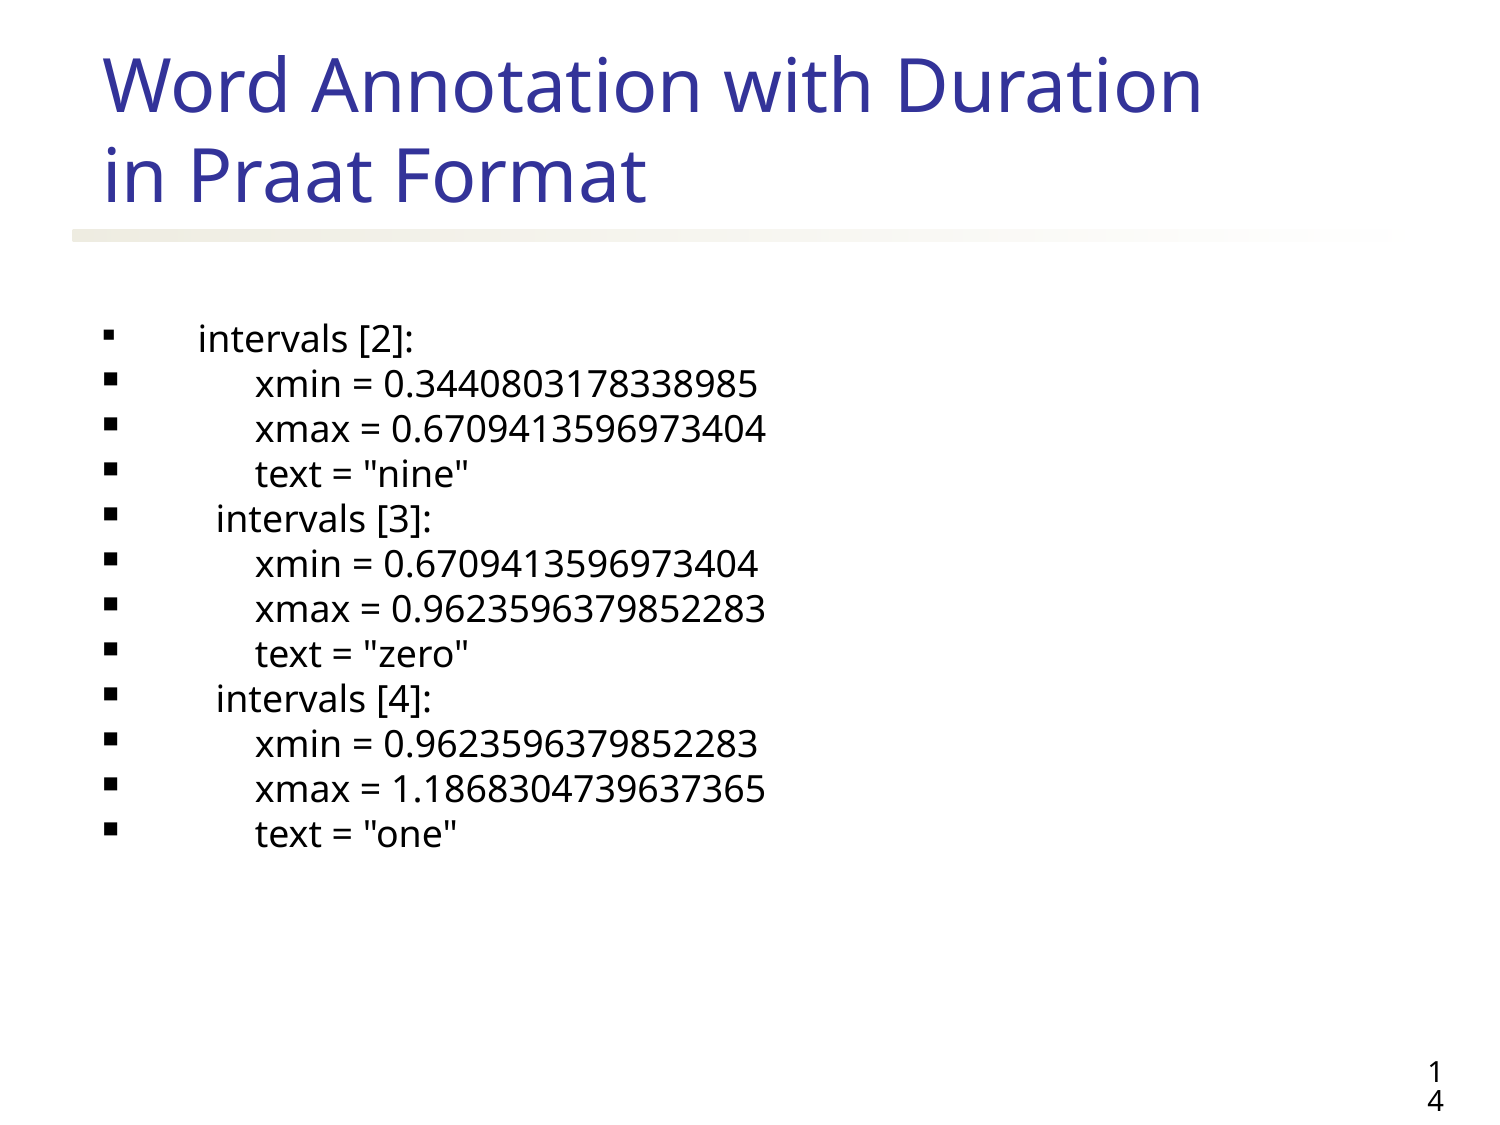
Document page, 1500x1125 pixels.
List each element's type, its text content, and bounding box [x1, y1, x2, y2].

text_box <number> [1412, 1025, 1475, 1100]
text_box intervals [2]: xmin = 0.3440803178338985 xmax = 0.6709413596973404 text = "nine" intervals [3]: xmin = 0.6709413596973404 xmax = 0.9623596379852283 text = "zero" intervals [4]: xmin = 0.9623596379852283 xmax = 1.1868304739637365 text = "one" [87, 262, 1363, 1000]
text_box Word Annotation with Duration in Praat Format [87, 37, 1304, 225]
